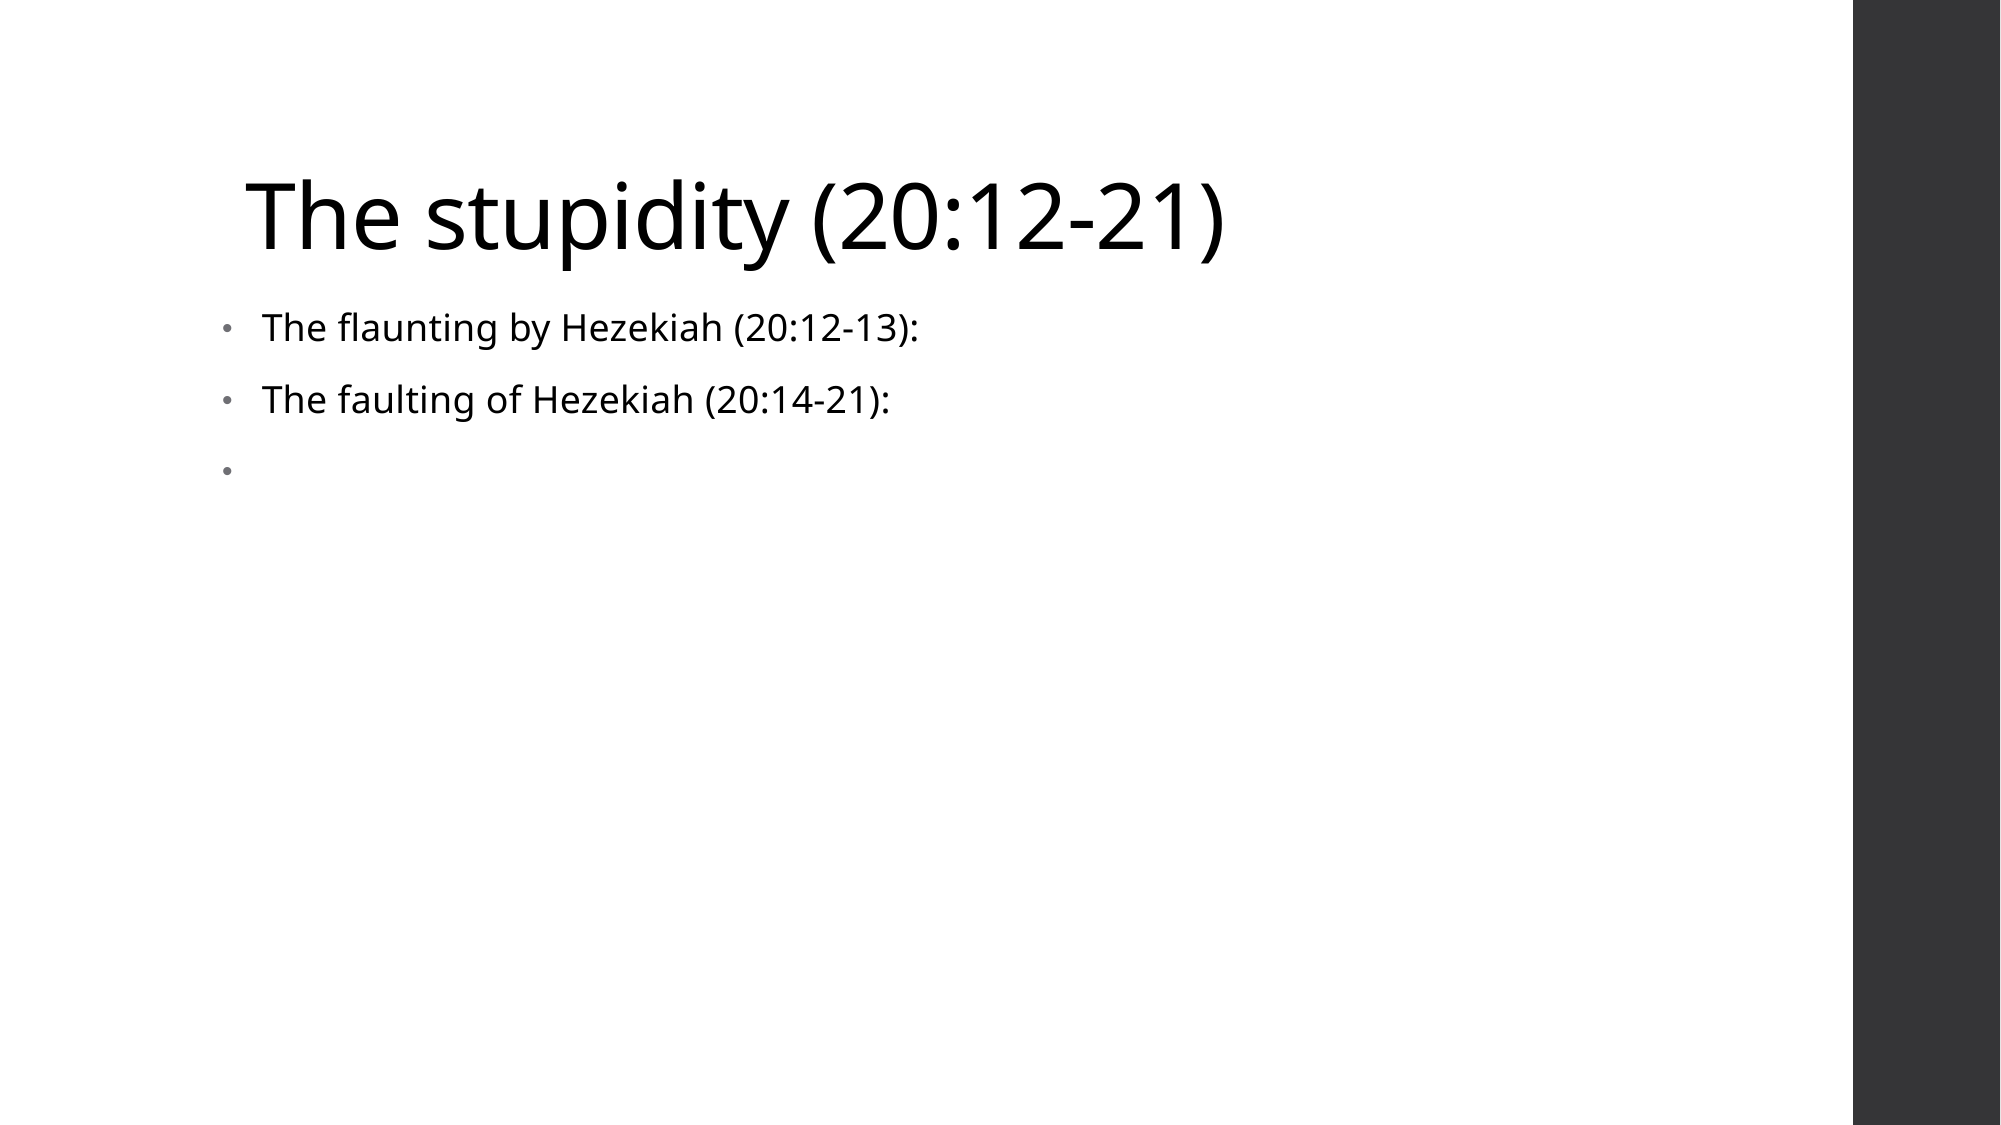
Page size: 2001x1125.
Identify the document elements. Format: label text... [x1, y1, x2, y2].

list The flaunting by Hezekiah (20:12-13): The faulting of Hezekiah (20:14-21): [206, 299, 1617, 1014]
title The stupidity (20:12-21) [206, 60, 1797, 278]
